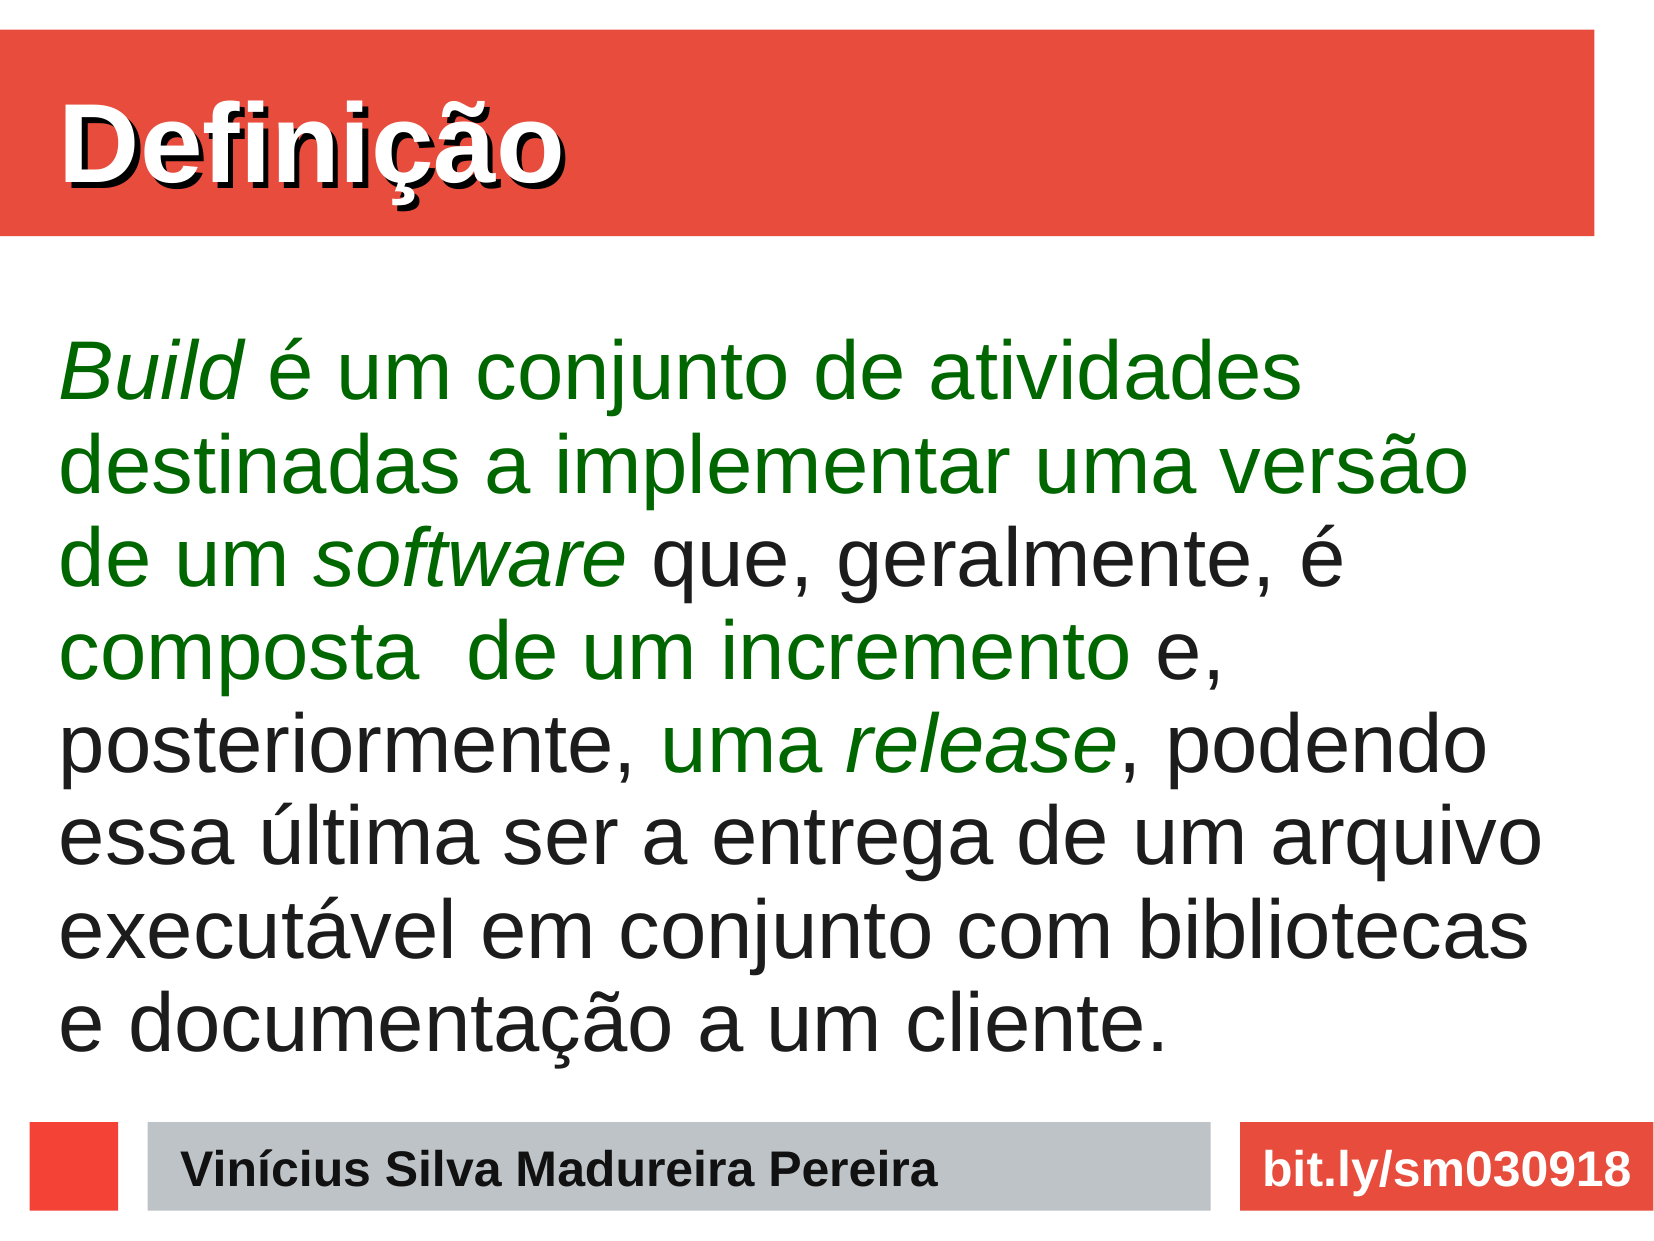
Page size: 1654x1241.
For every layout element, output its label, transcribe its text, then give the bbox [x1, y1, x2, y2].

text_box bit.ly/sm030918 [1228, 1133, 1654, 1205]
text_box Vinícius Silva Madureira Pereira [165, 1133, 1170, 1205]
title Definição [59, 59, 1595, 207]
list Build é um conjunto de atividades destinadas a implementar uma versão de um software que, geralmente, é composta de um incremento e, posteriormente, uma release, podendo essa última ser a entrega de um arquivo executável em conjunto com bibliotecas e documentação a um cliente. [59, 324, 1565, 1093]
